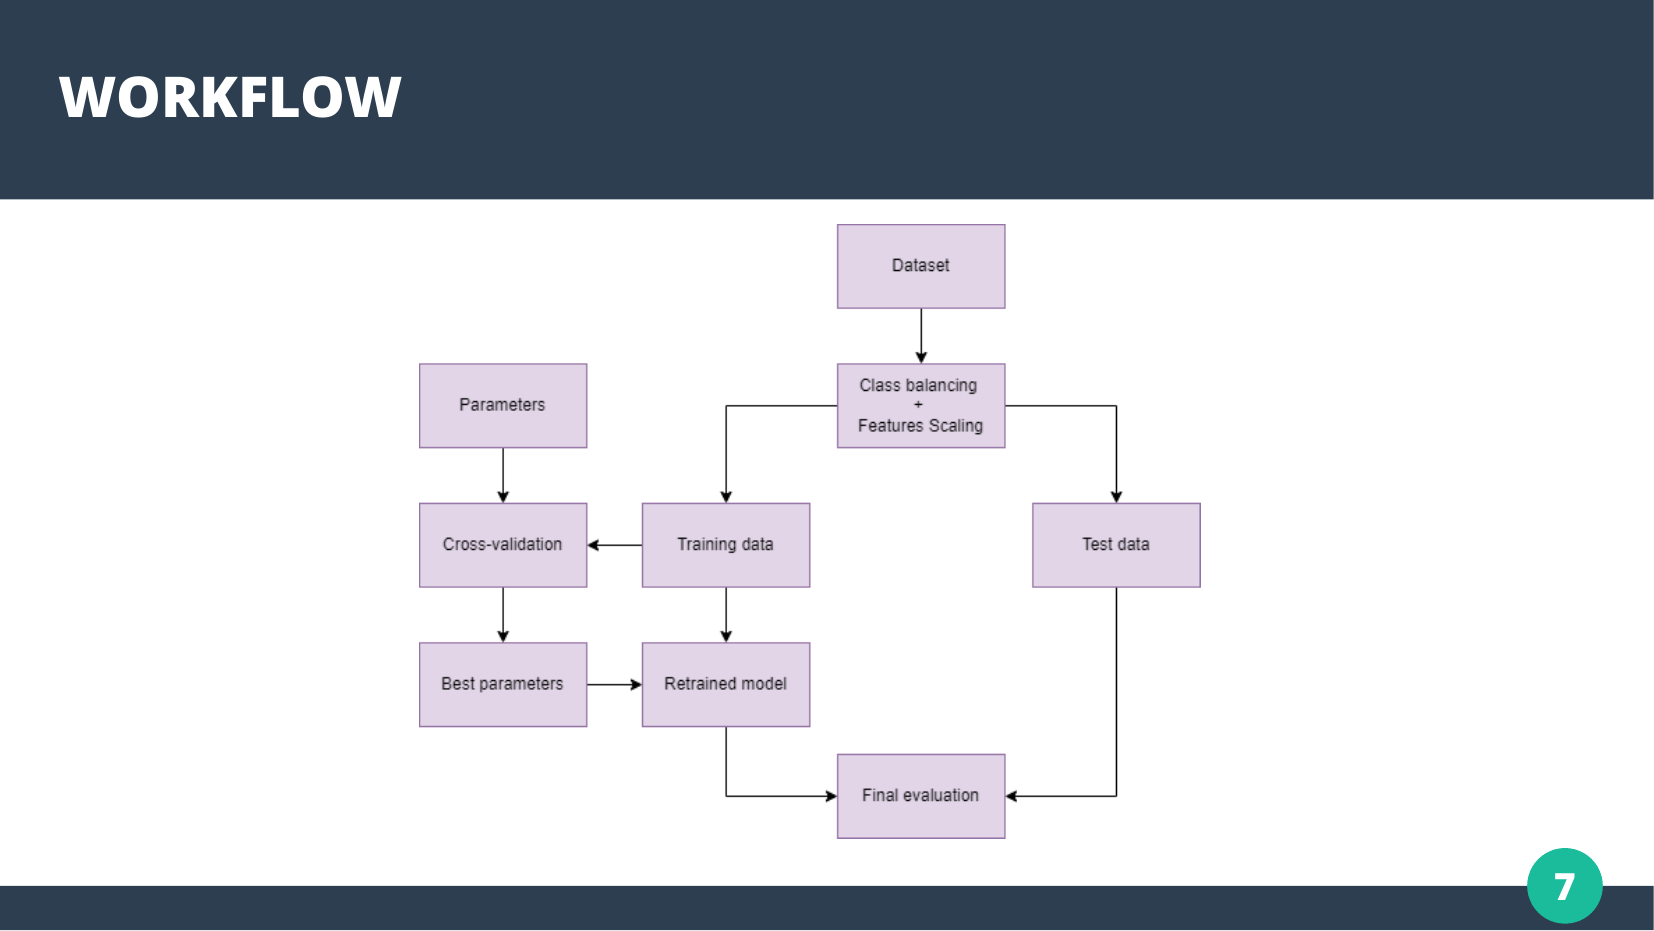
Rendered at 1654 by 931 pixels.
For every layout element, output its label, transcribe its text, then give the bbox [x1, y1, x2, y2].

picture [419, 224, 1201, 839]
title WORKFLOW [59, 37, 1595, 155]
